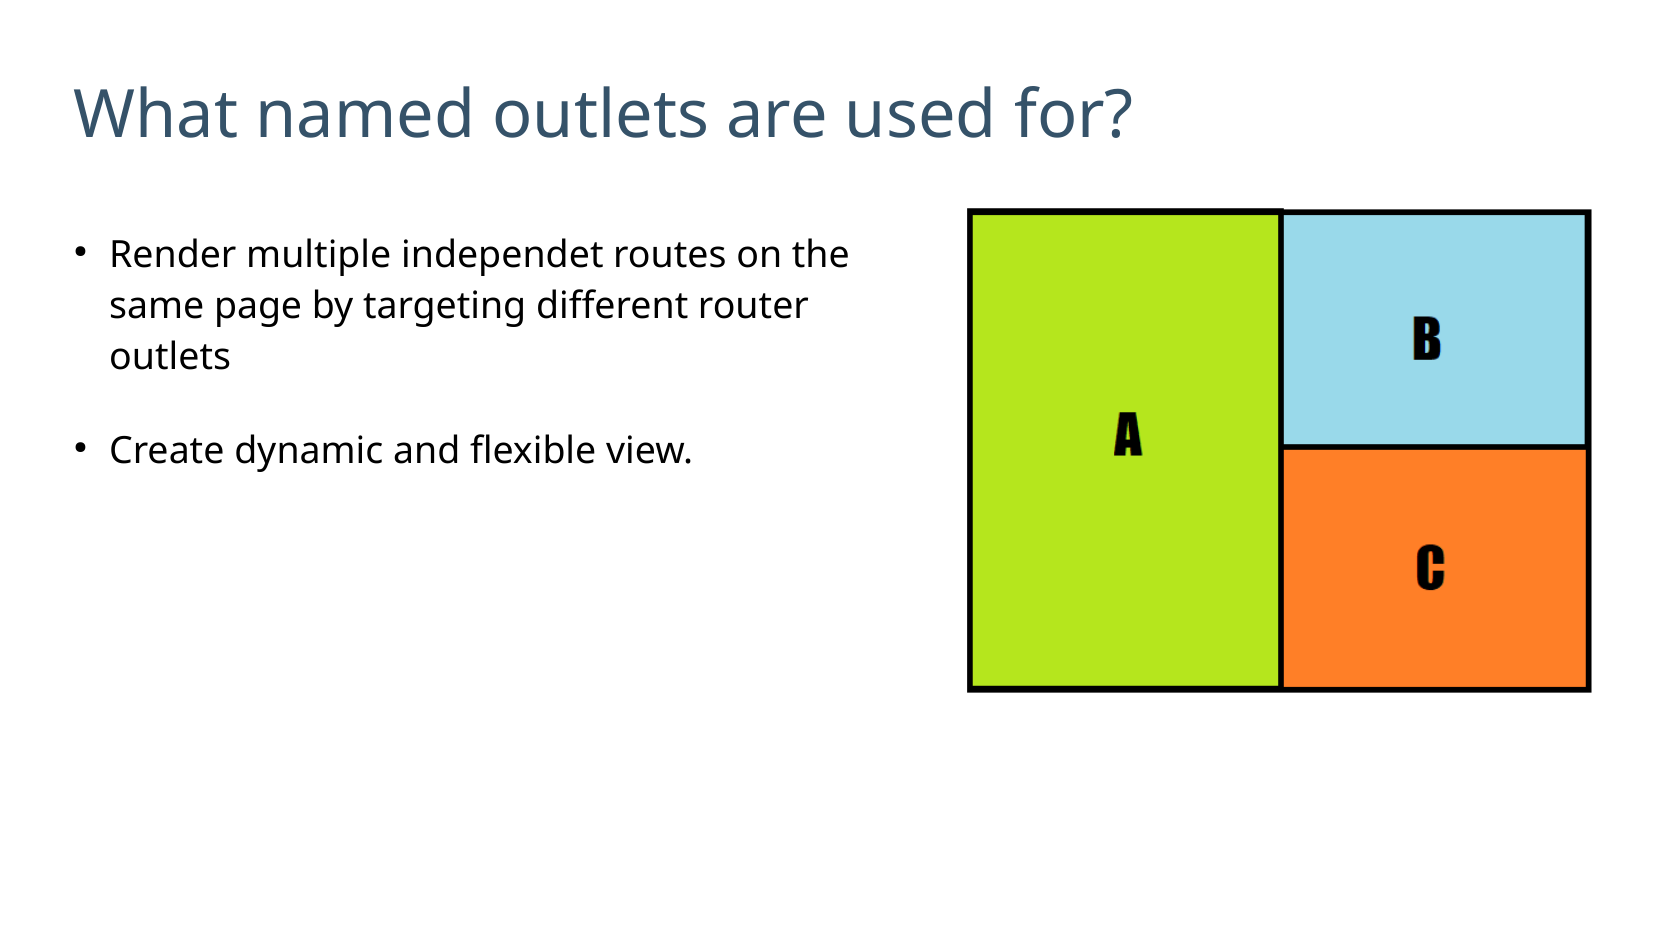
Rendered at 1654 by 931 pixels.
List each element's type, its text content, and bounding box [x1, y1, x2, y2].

text_box What named outlets are used for? [59, 59, 1211, 178]
text_box Render multiple independet routes on the same page by targeting different router outlets Create dynamic and flexible view. [59, 220, 945, 649]
picture [966, 206, 1595, 695]
